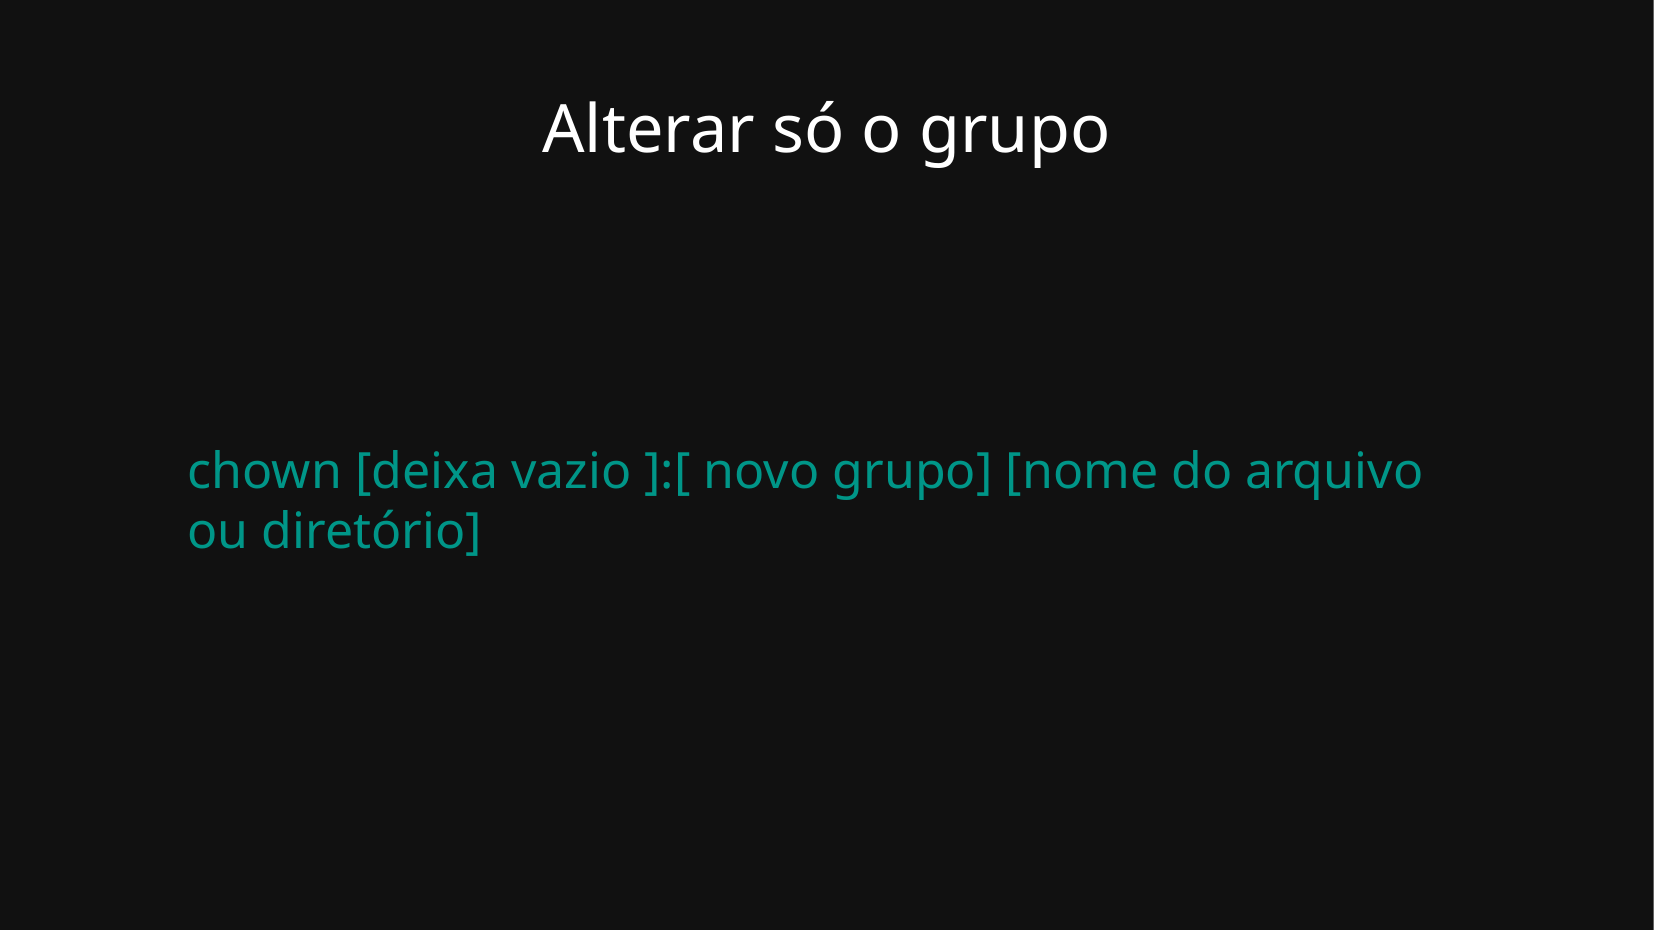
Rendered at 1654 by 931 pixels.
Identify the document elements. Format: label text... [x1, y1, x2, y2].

text_box Alterar só o grupo [82, 73, 1571, 177]
text_box chown [deixa vazio ]:[ novo grupo] [nome do arquivo ou diretório] [172, 424, 1481, 507]
